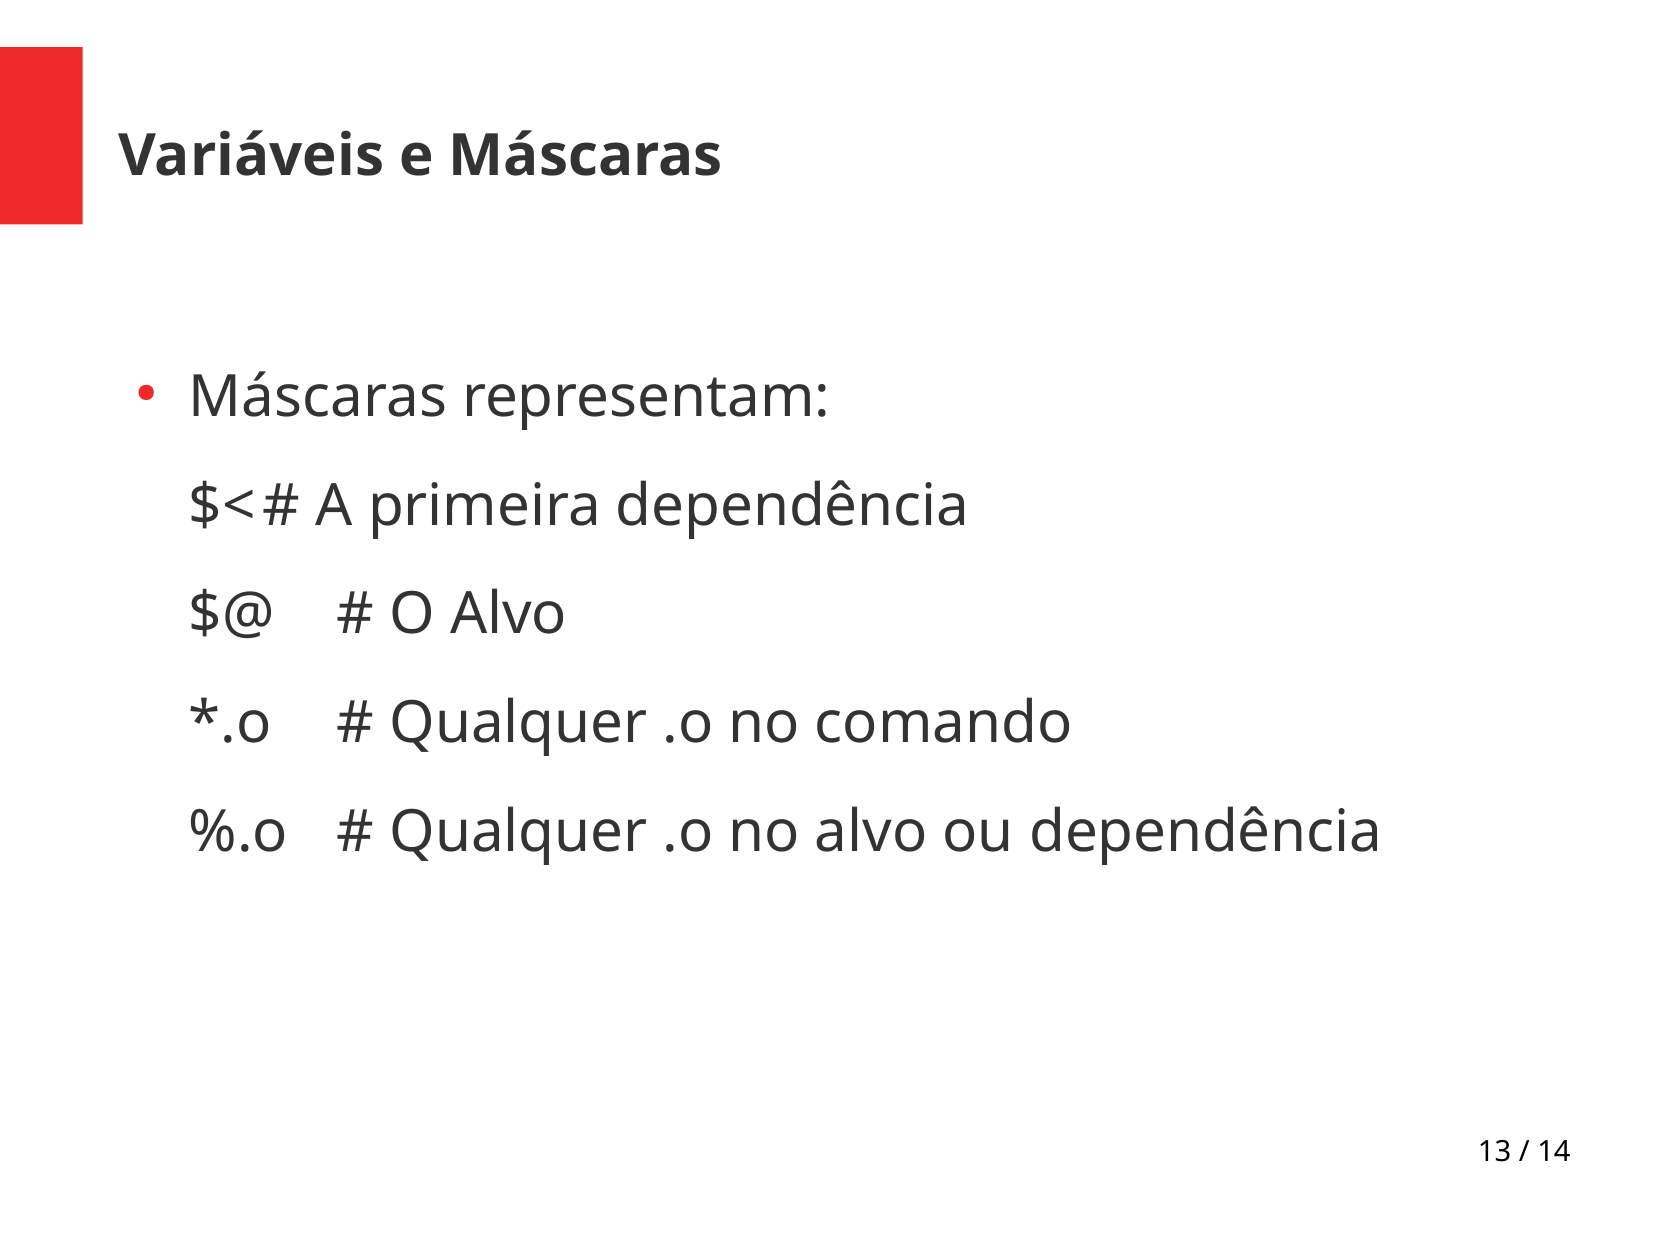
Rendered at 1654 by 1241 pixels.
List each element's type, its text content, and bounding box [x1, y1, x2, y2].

title Variáveis e Máscaras [118, 49, 1571, 257]
list Máscaras representam: $< # A primeira dependência $@ # O Alvo *.o # Qualquer .o no comando %.o # Qualquer .o no alvo ou dependência [118, 354, 1536, 1074]
